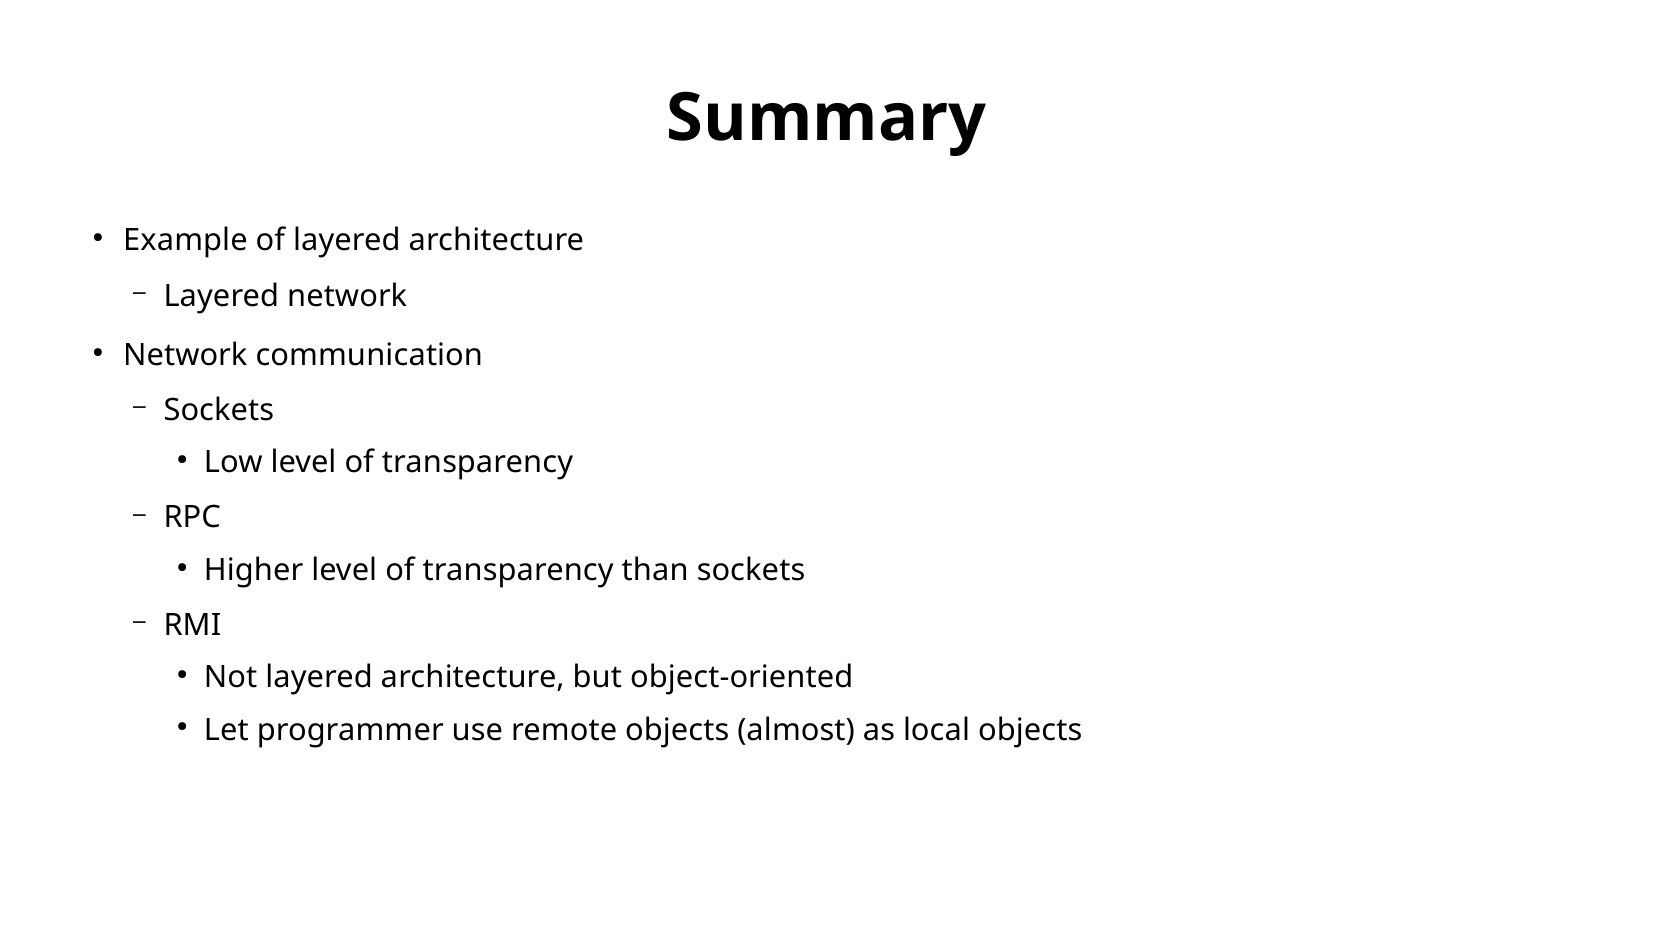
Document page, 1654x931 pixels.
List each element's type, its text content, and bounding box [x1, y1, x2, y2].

list Example of layered architecture Layered network Network communication Sockets Low level of transparency RPC Higher level of transparency than sockets RMI Not layered architecture, but object-oriented Let programmer use remote objects (almost) as local objects [82, 217, 1571, 757]
title Summary [82, 36, 1571, 193]
